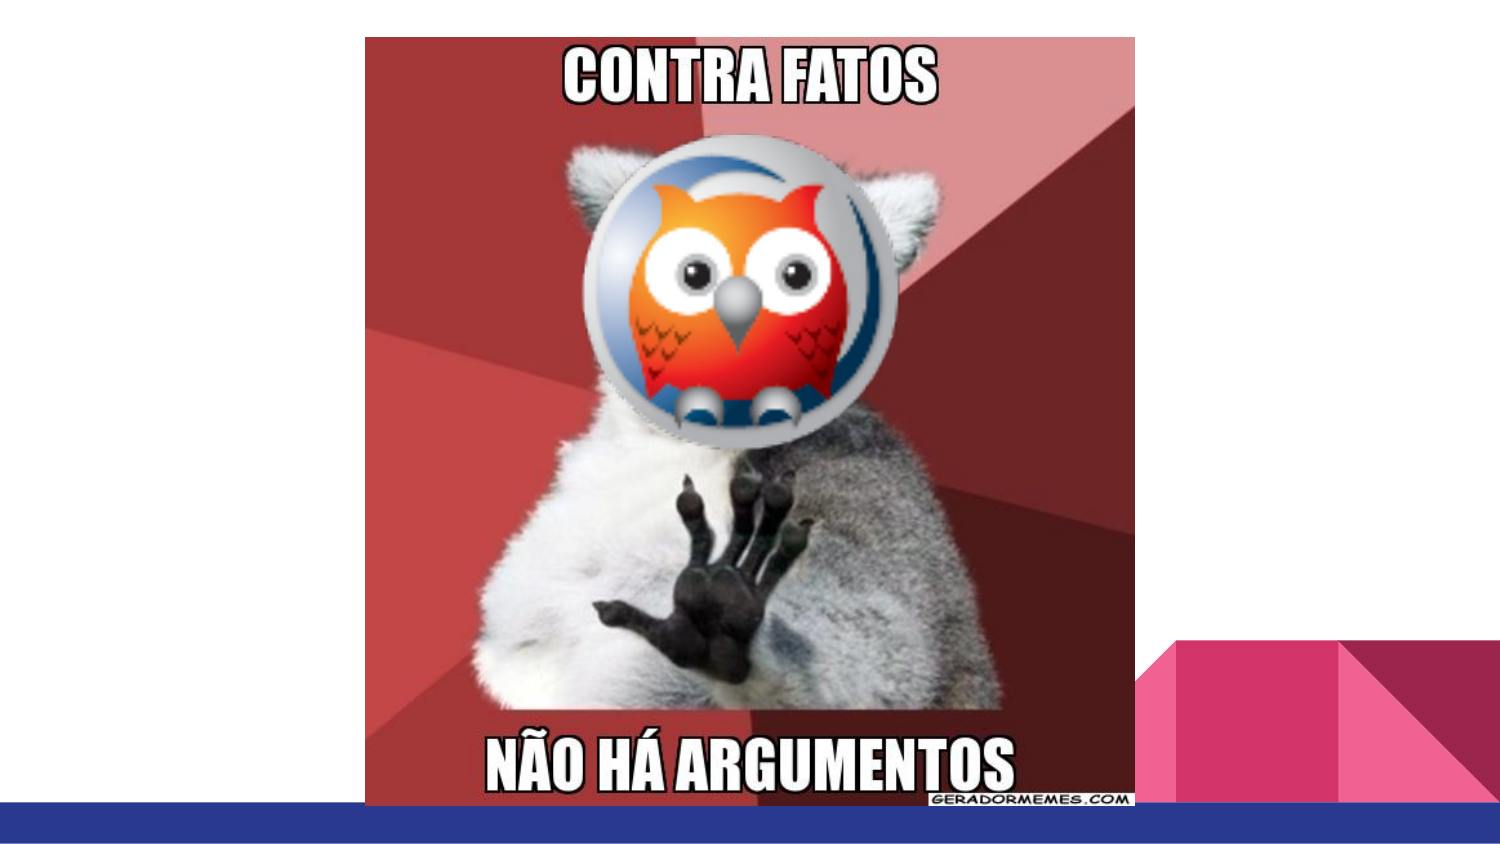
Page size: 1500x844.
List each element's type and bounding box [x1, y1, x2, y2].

picture [365, 37, 1135, 807]
